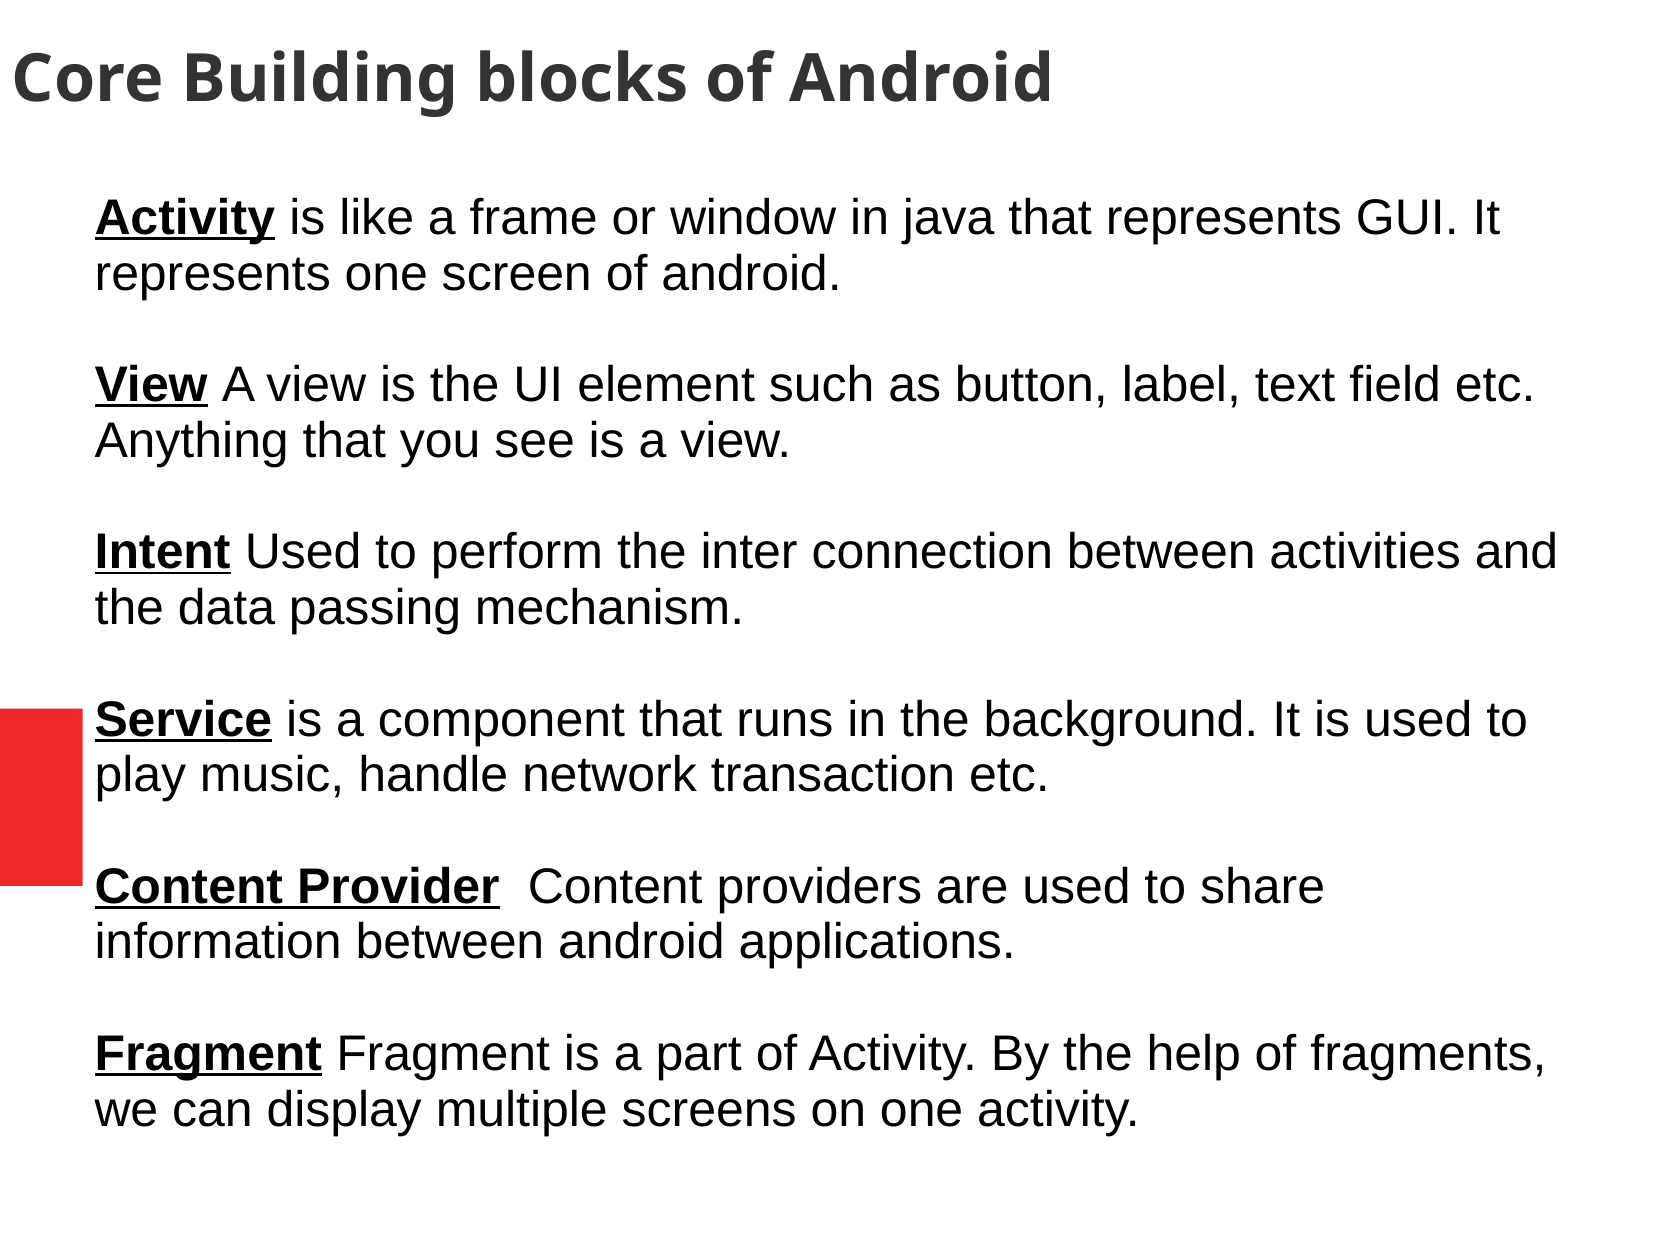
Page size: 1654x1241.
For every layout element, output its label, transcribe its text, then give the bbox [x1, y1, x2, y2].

title Core Building blocks of Android [11, 11, 1501, 140]
subtitle Activity is like a frame or window in java that represents GUI. It represents one screen of android. View A view is the UI element such as button, label, text field etc. Anything that you see is a view. Intent Used to perform the inter connection between activities and the data passing mechanism. Service is a component that runs in the background. It is used to play music, handle network transaction etc. Content Provider Content providers are used to share information between android applications. Fragment Fragment is a part of Activity. By the help of fragments, we can display multiple screens on one activity. [94, 188, 1583, 1241]
